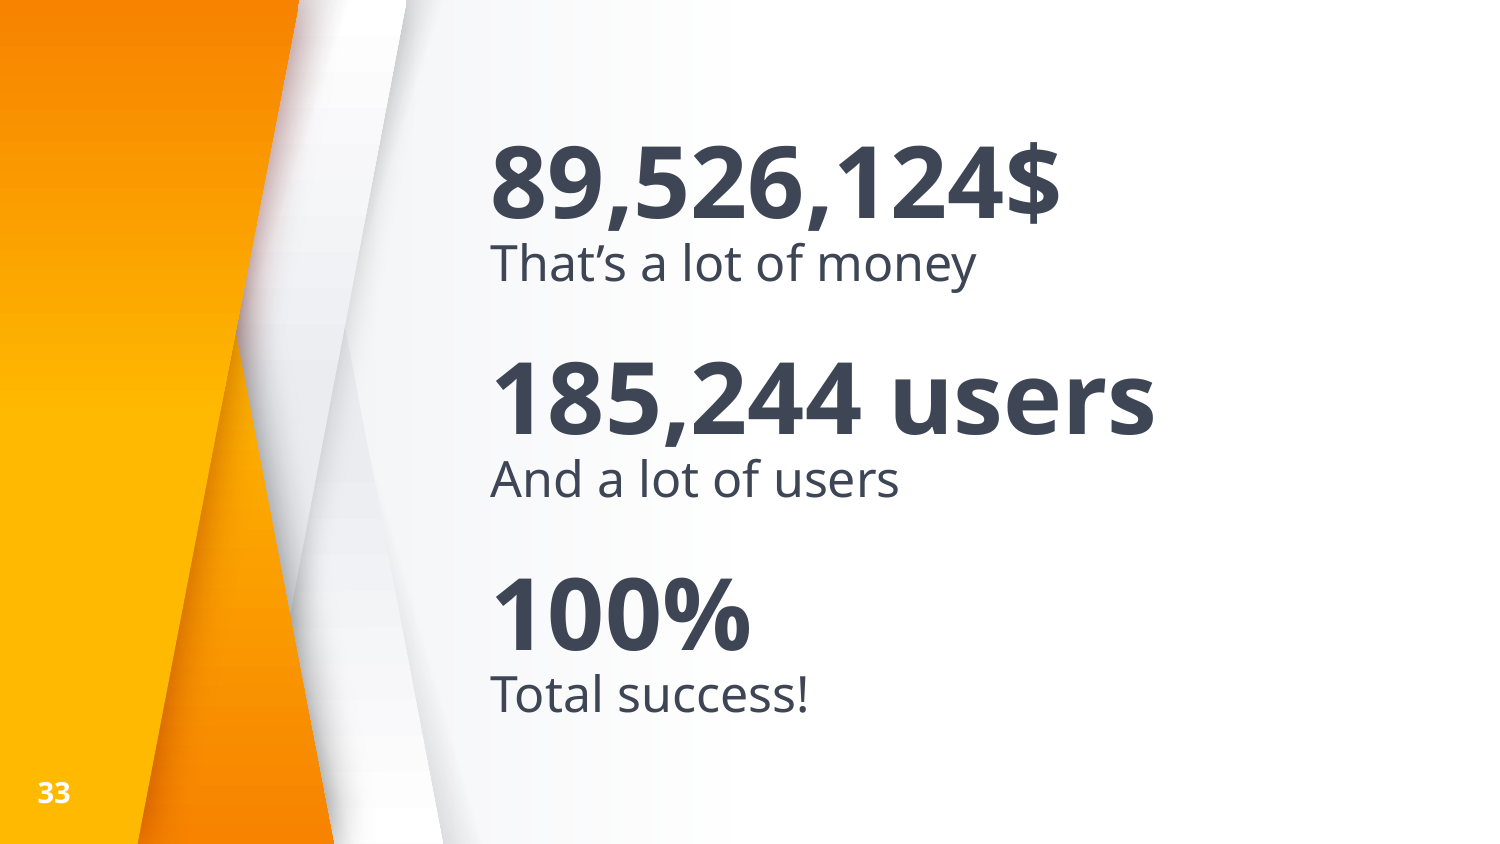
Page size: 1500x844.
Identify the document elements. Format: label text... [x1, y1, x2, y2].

text_box 185,244 users [490, 309, 1388, 447]
text_box And a lot of users [490, 447, 1388, 523]
text_box 89,526,124$ [490, 93, 1388, 231]
text_box Total success! [490, 662, 1388, 739]
text_box 100% [490, 525, 1388, 662]
text_box That’s a lot of money [490, 231, 1388, 308]
text_box <número> [37, 773, 98, 816]
